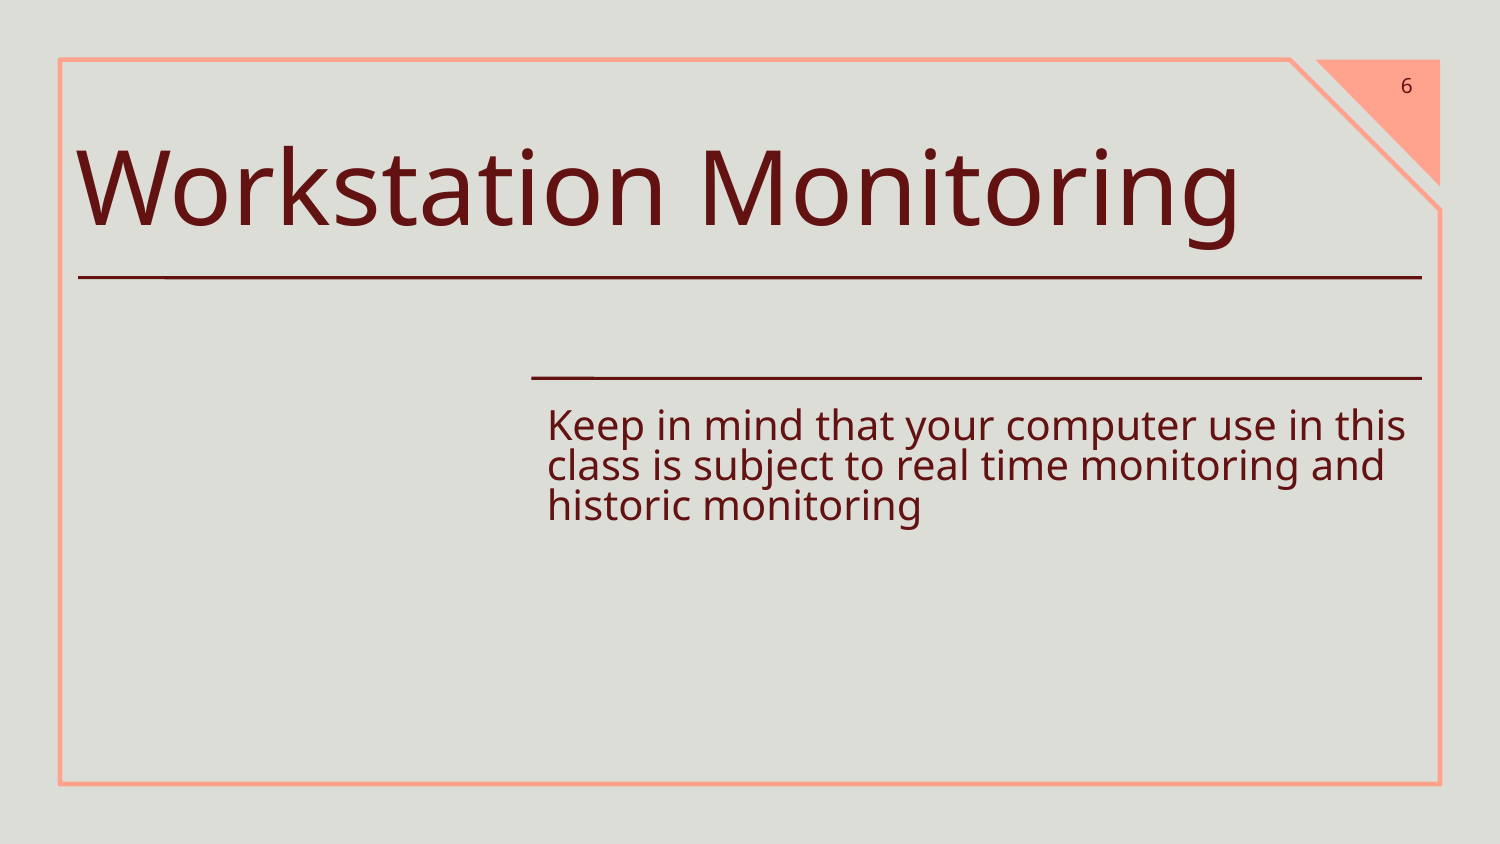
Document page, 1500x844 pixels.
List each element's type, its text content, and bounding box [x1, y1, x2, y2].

list Keep in mind that your computer use in this class is subject to real time monitoring and historic monitoring [531, 393, 1423, 475]
title Workstation Monitoring [60, 130, 1440, 251]
slide_number <number> [1315, 59, 1428, 114]
